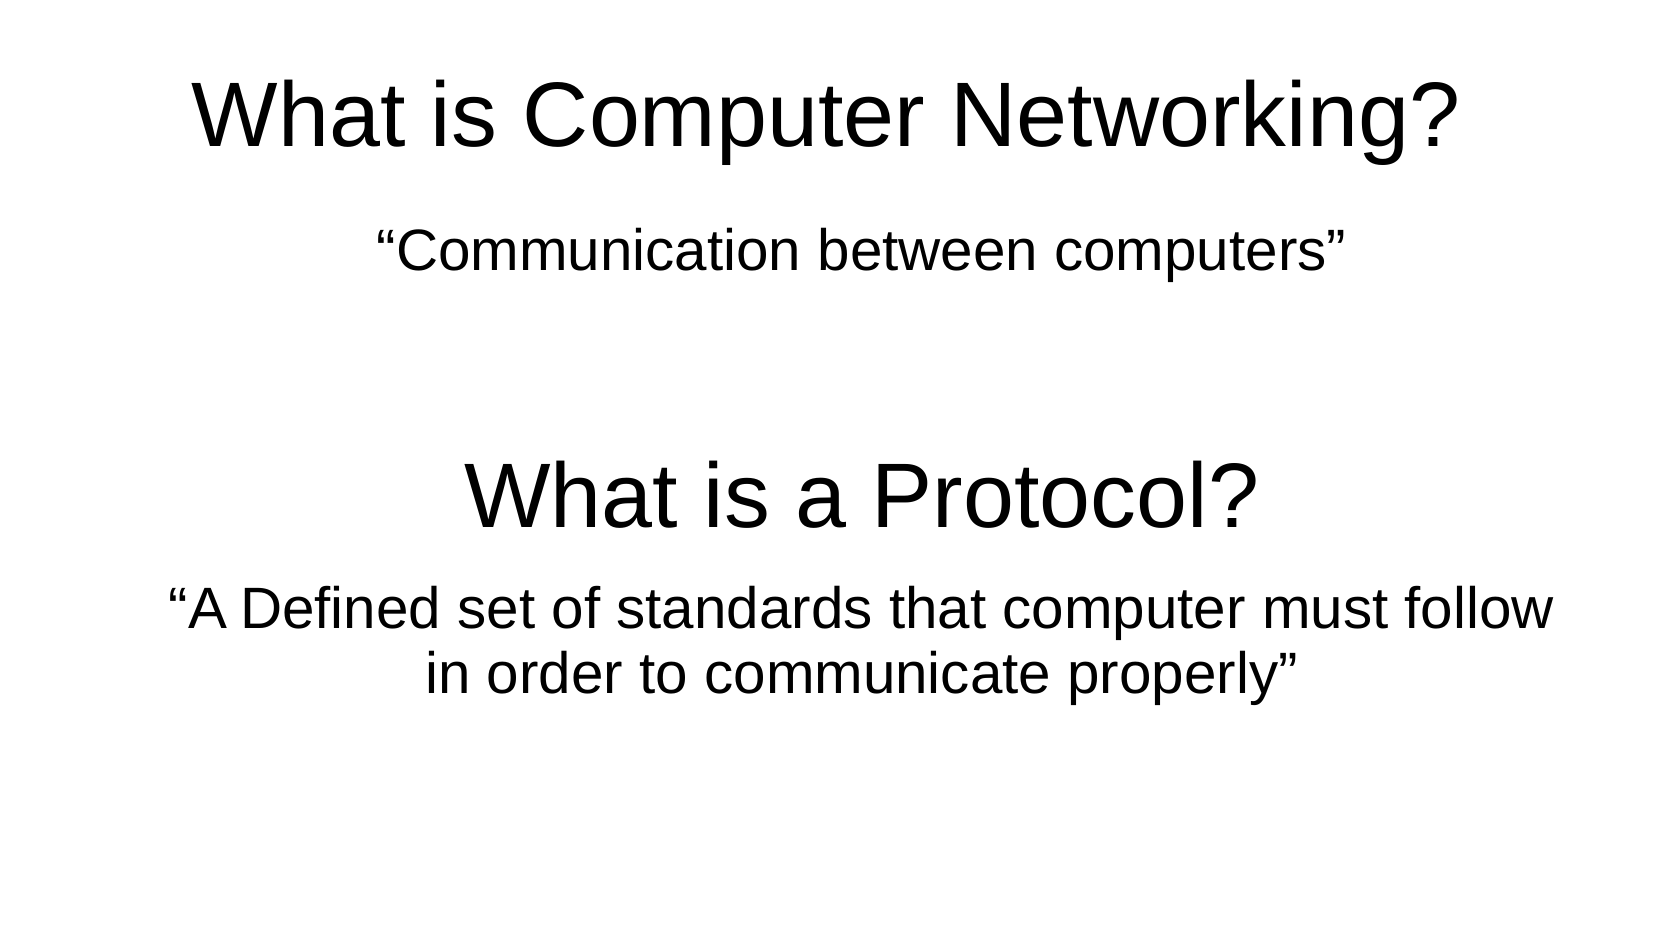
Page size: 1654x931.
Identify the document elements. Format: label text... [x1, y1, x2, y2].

list “Communication between computers” What is a Protocol? “A Defined set of standards that computer must follow in order to communicate properly” [82, 217, 1571, 758]
title What is Computer Networking? [82, 37, 1571, 193]
